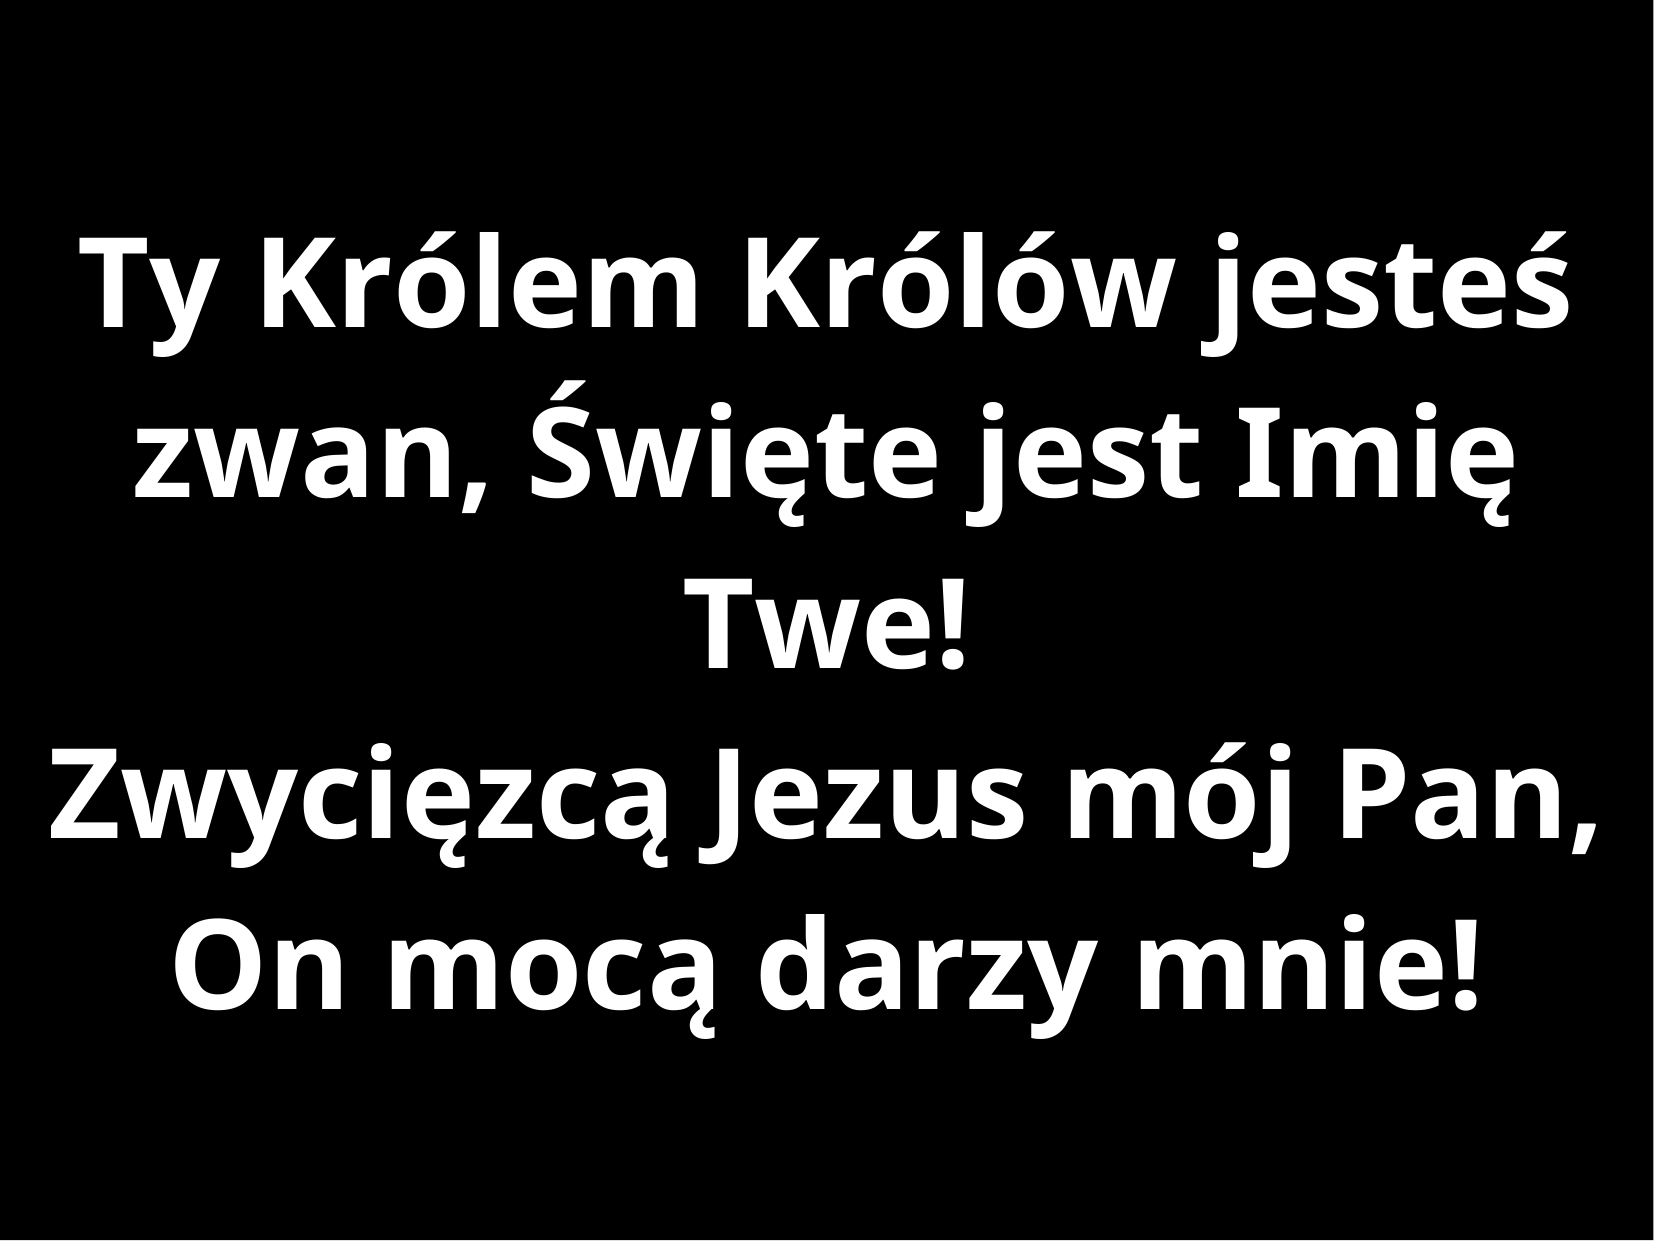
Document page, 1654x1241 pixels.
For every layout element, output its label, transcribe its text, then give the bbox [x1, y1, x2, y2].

title Ty Królem Królów jesteś zwan, Święte jest Imię Twe! Zwycięzcą Jezus mój Pan, On mocą darzy mnie! [0, 0, 1654, 1241]
